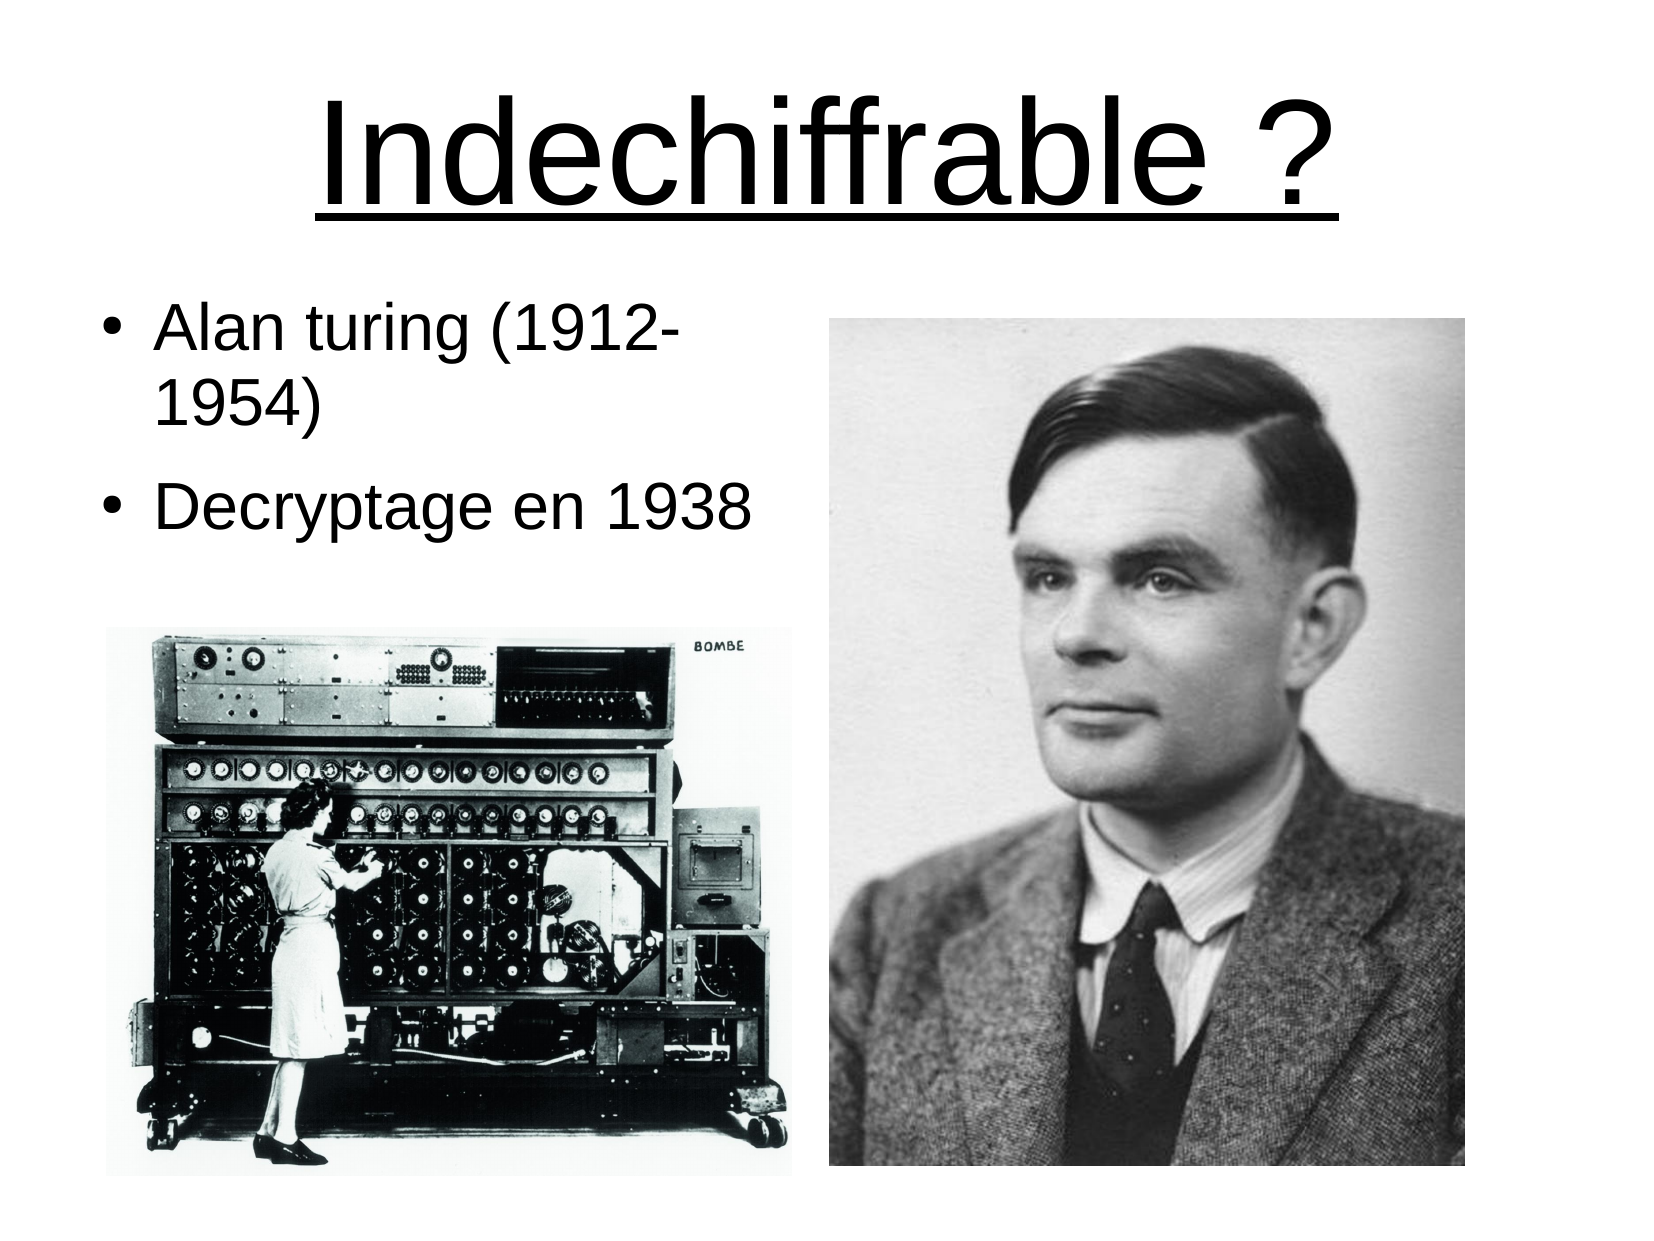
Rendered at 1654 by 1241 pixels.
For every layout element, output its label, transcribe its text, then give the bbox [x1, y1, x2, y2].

picture [106, 627, 792, 1176]
list Alan turing (1912-1954) Decryptage en 1938 [82, 290, 809, 634]
title Indechiffrable ? [82, 49, 1571, 257]
picture [829, 318, 1465, 1166]
